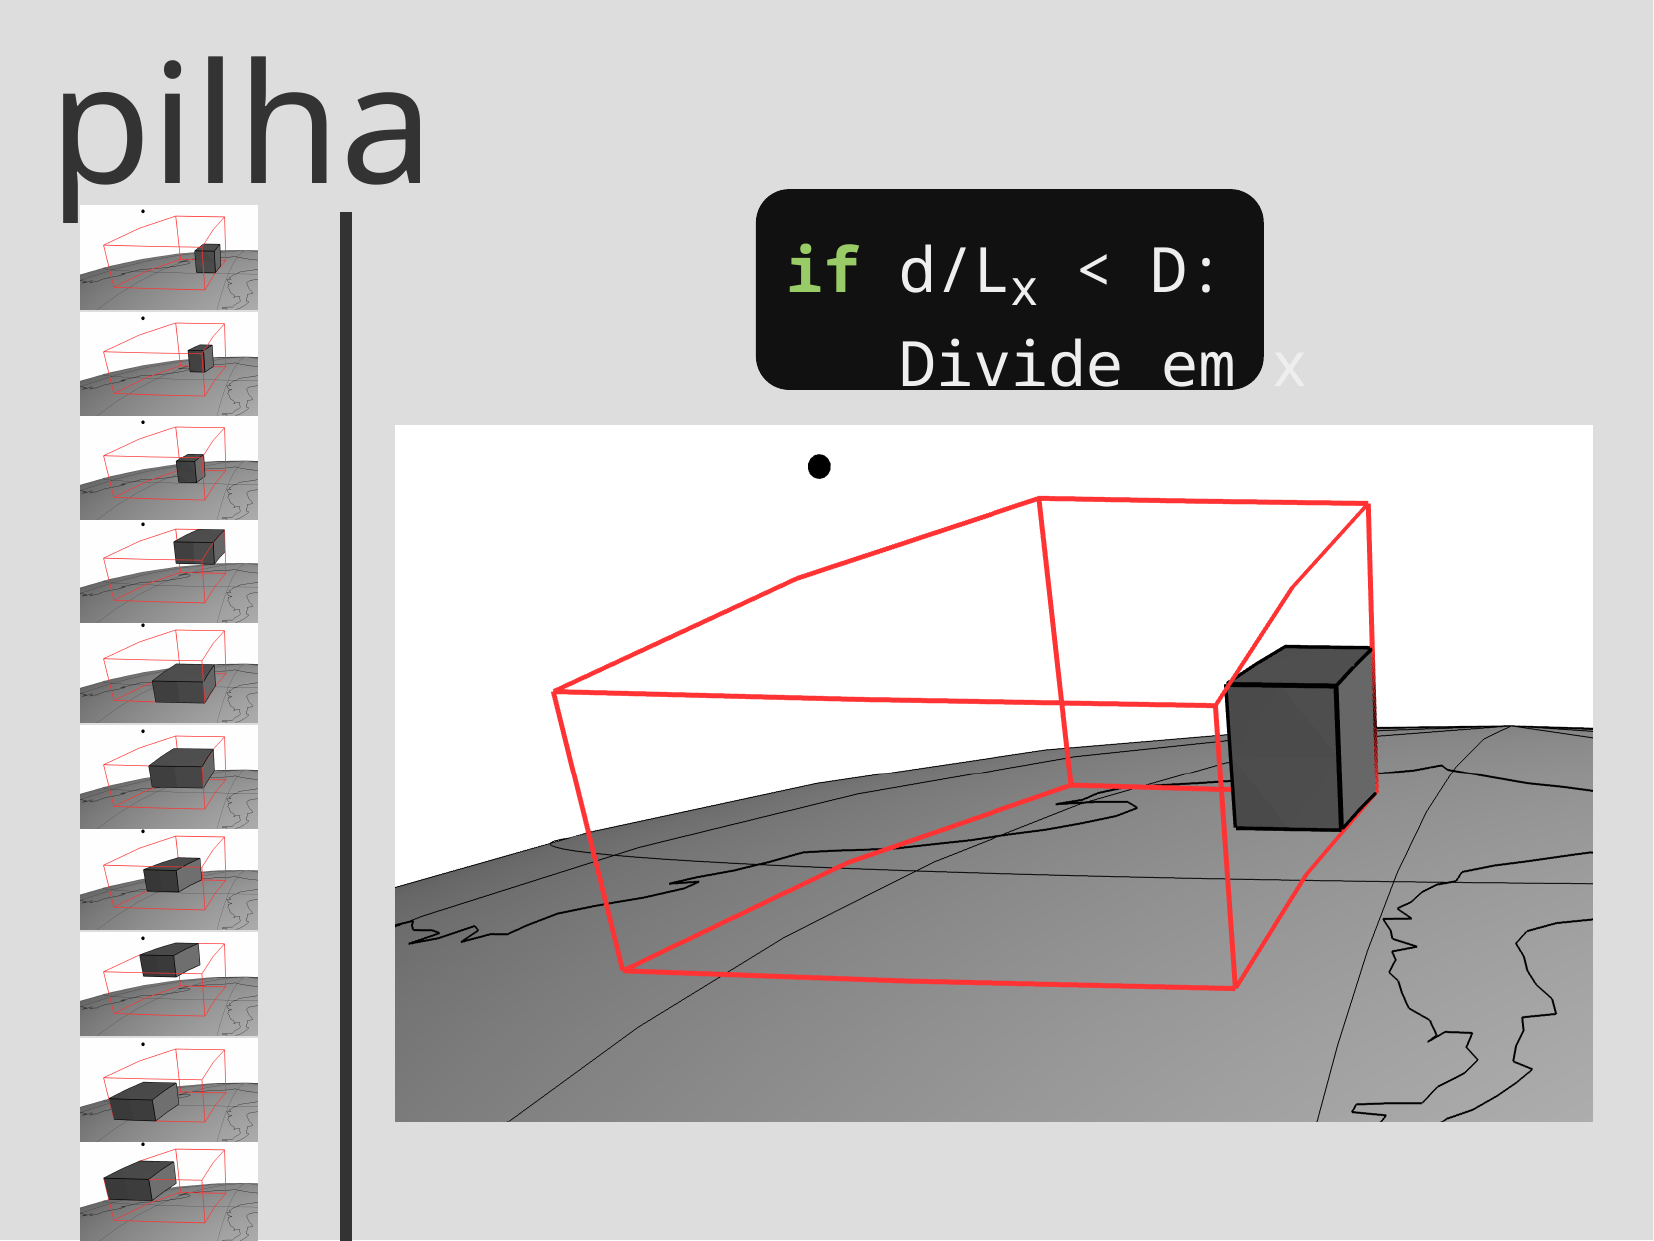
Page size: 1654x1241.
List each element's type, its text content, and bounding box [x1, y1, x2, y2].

picture [80, 205, 258, 310]
picture [395, 425, 1593, 1122]
picture [80, 1038, 258, 1241]
picture [80, 312, 258, 723]
picture [80, 725, 258, 930]
picture [80, 932, 258, 1036]
text_box [755, 189, 1264, 390]
text_box if d/Lx < D: Divide em x [771, 218, 1239, 370]
text_box pilha [34, 0, 323, 207]
